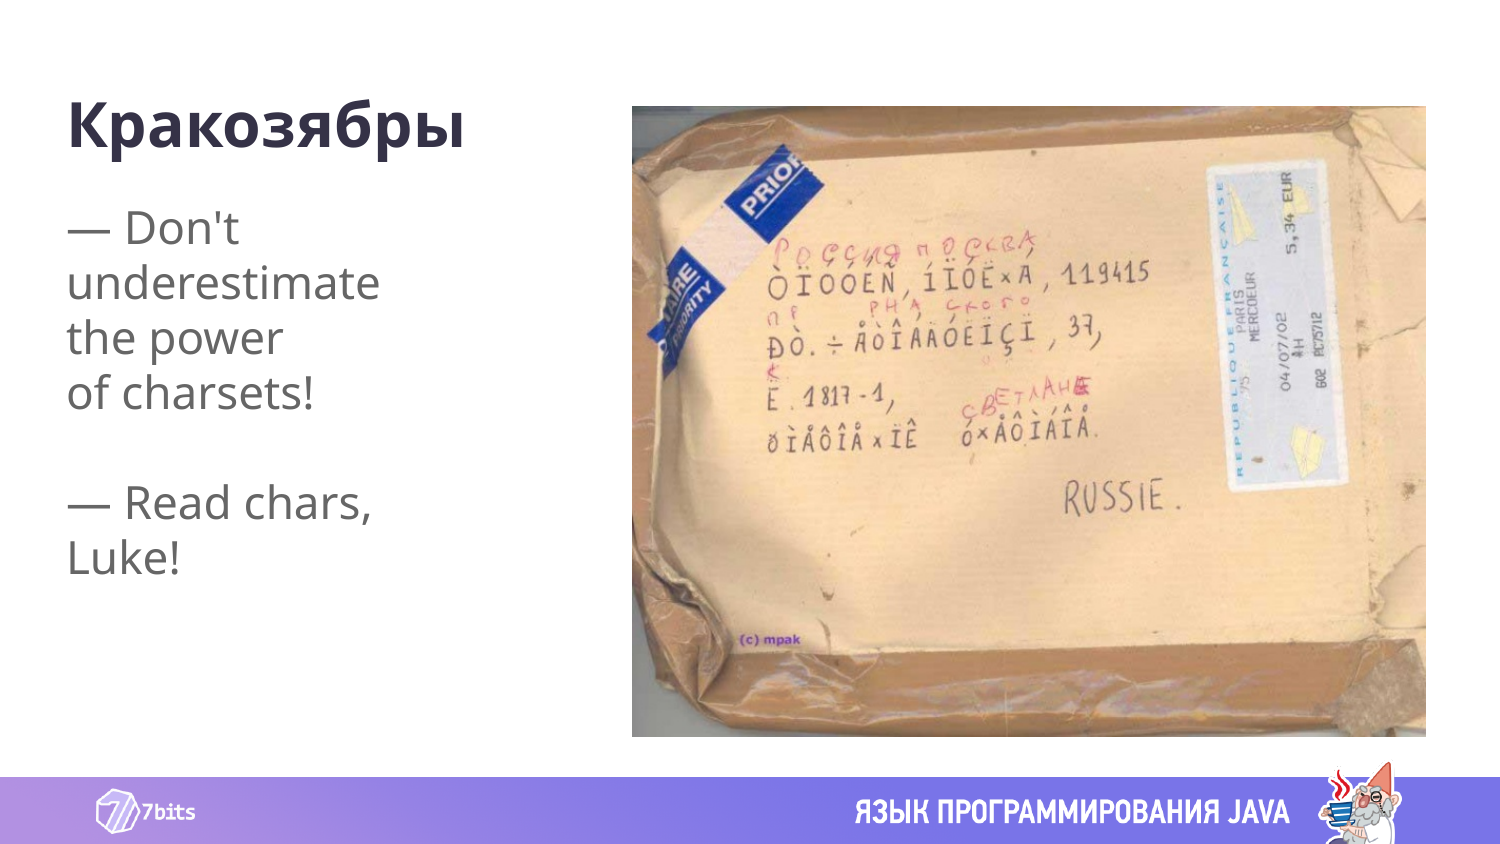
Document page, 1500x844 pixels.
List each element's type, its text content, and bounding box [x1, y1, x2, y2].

title Кракозябры [51, 69, 1449, 164]
picture [0, 106, 1500, 844]
list — Don't underestimate the power of charsets! — Read chars, Luke! [51, 184, 496, 745]
